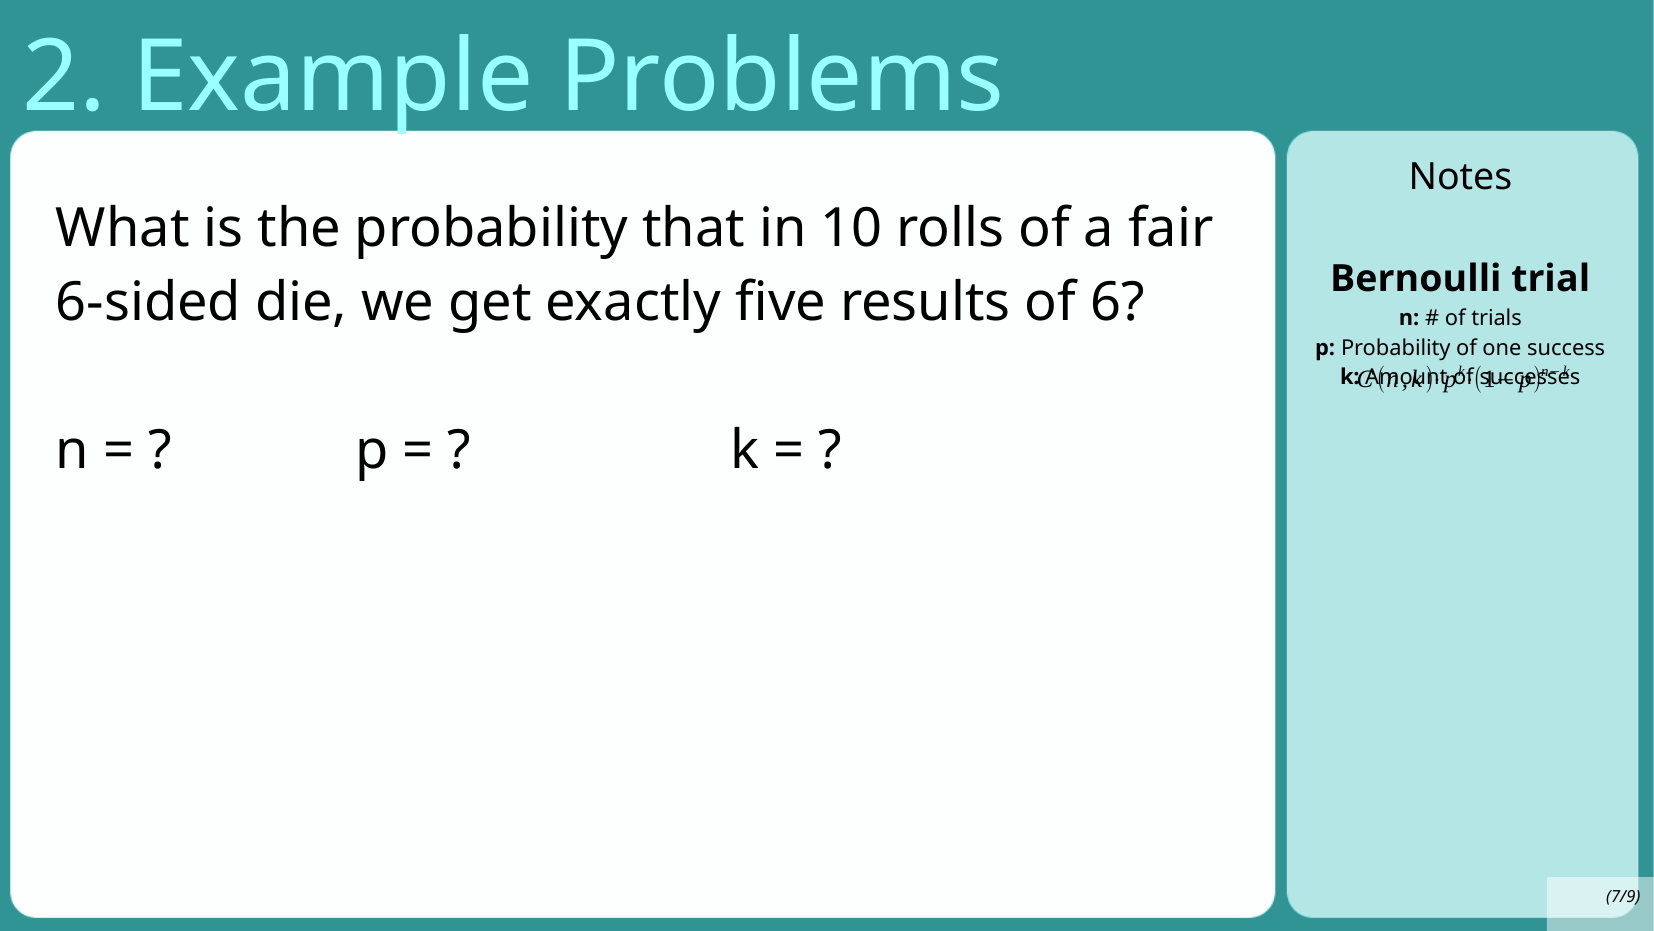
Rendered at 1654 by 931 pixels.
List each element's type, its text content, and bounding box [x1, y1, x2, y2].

chart [1350, 362, 1577, 396]
text_box Notes Bernoulli trial n: # of trials p: Probability of one success k: Amount of successes [1290, 141, 1631, 661]
text_box What is the probability that in 10 rolls of a fair 6-sided die, we get exactly five results of 6? n = ? p = ? k = ? [55, 188, 1247, 892]
text_box (<number>/9) [1546, 877, 1654, 931]
picture [0, 0, 1654, 931]
title 2. Example Problems [22, 13, 1511, 130]
